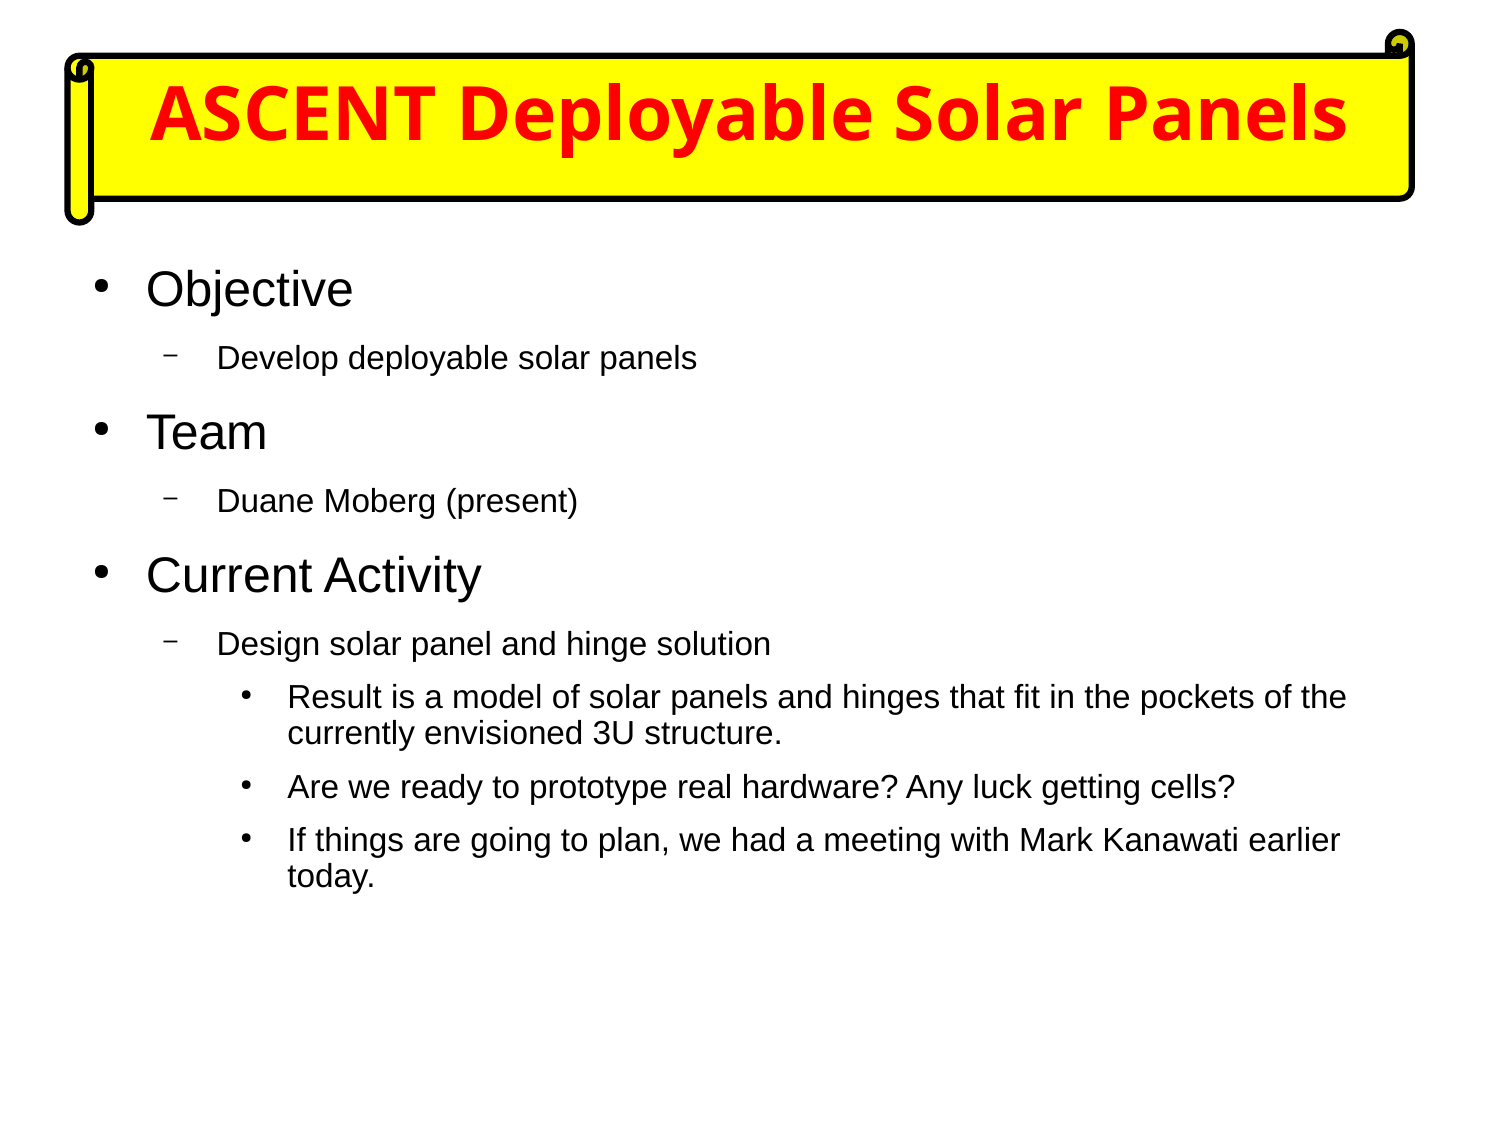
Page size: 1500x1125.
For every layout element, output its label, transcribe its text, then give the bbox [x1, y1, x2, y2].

text_box ASCENT Deployable Solar Panels [0, 58, 1500, 164]
text_box [72, 31, 1412, 58]
list Objective Develop deployable solar panels Team Duane Moberg (present) Current Activity Design solar panel and hinge solution Result is a model of solar panels and hinges that fit in the pockets of the currently envisioned 3U structure. Are we ready to prototype real hardware? Any luck getting cells? If things are going to plan, we had a meeting with Mark Kanawati earlier today. [75, 263, 1425, 916]
text_box [67, 164, 1412, 223]
